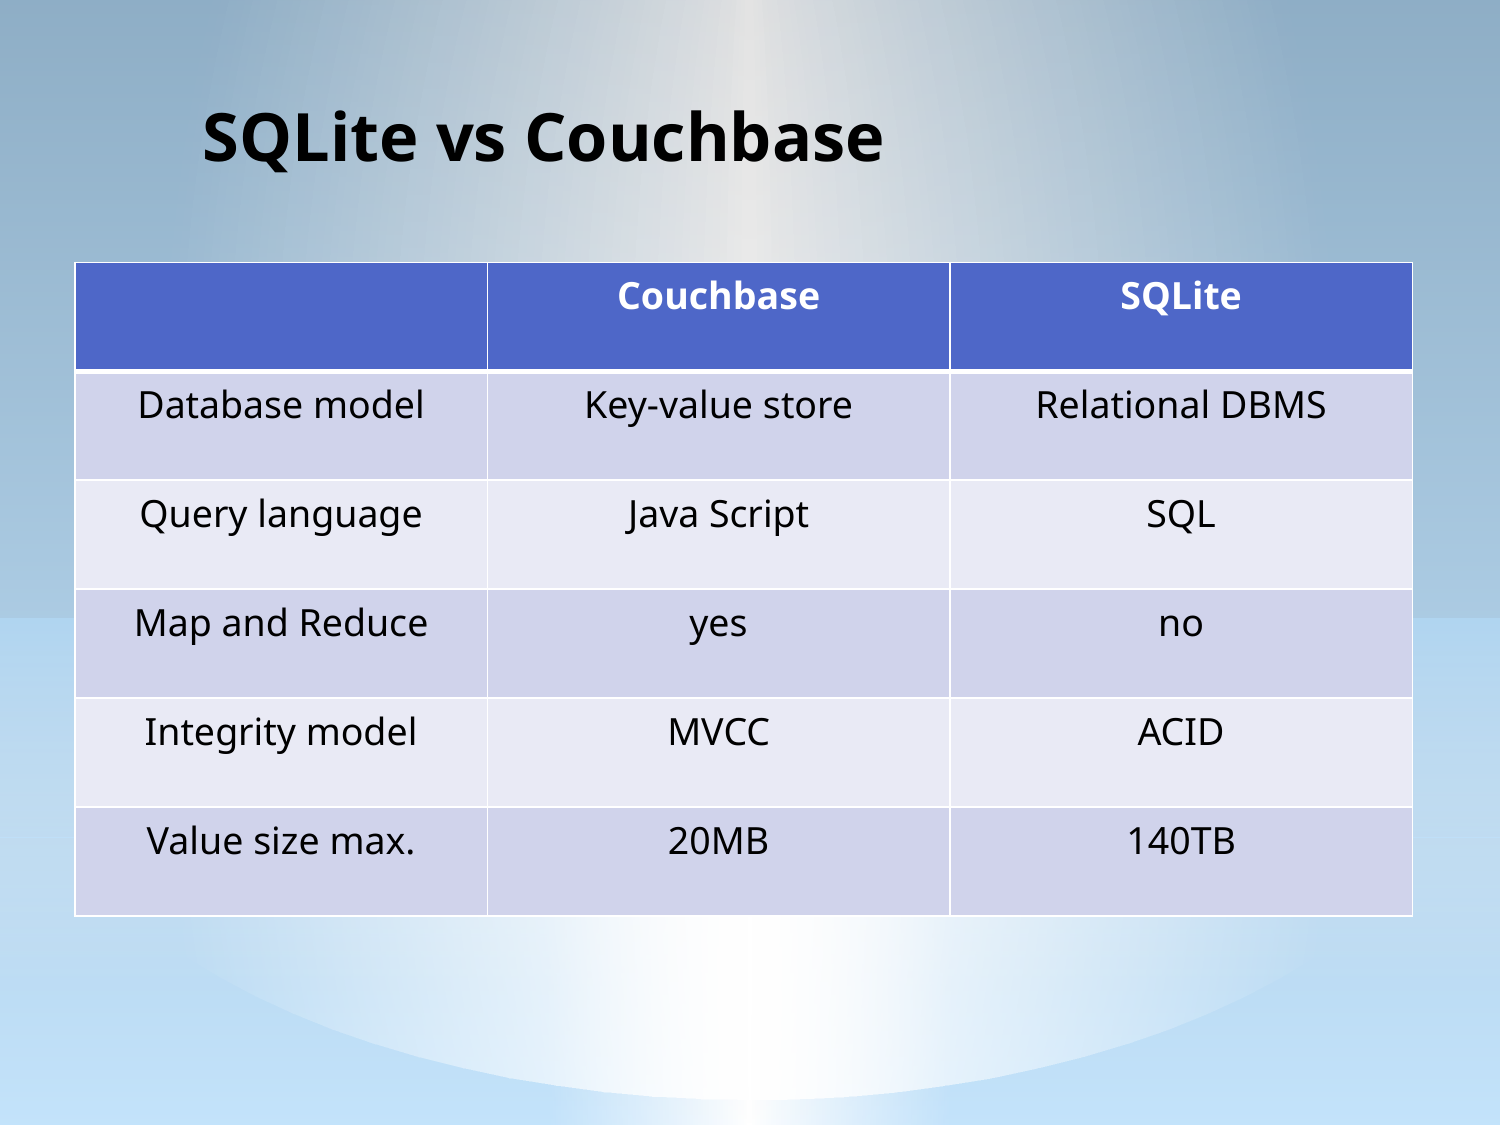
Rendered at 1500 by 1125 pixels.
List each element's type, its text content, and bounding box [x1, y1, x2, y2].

table_cell Value size max. [76, 808, 487, 915]
table_cell 140TB [951, 808, 1412, 915]
table_cell Integrity model [76, 699, 487, 806]
table_cell no [951, 590, 1412, 697]
table_cell Map and Reduce [76, 590, 487, 697]
table_cell yes [488, 590, 949, 697]
table_cell ACID [951, 699, 1412, 806]
table_cell Database model [76, 374, 487, 479]
table_header Couchbase [488, 263, 949, 369]
table_cell SQL [951, 481, 1412, 588]
title SQLite vs Couchbase [187, 87, 1256, 188]
table_cell Query language [76, 481, 487, 588]
table_cell Relational DBMS [951, 374, 1412, 479]
table_cell 20MB [488, 808, 949, 915]
table_header [76, 263, 487, 369]
table_header SQLite [951, 263, 1412, 369]
table_cell MVCC [488, 699, 949, 806]
table_cell Java Script [488, 481, 949, 588]
table_cell Key-value store [488, 374, 949, 479]
